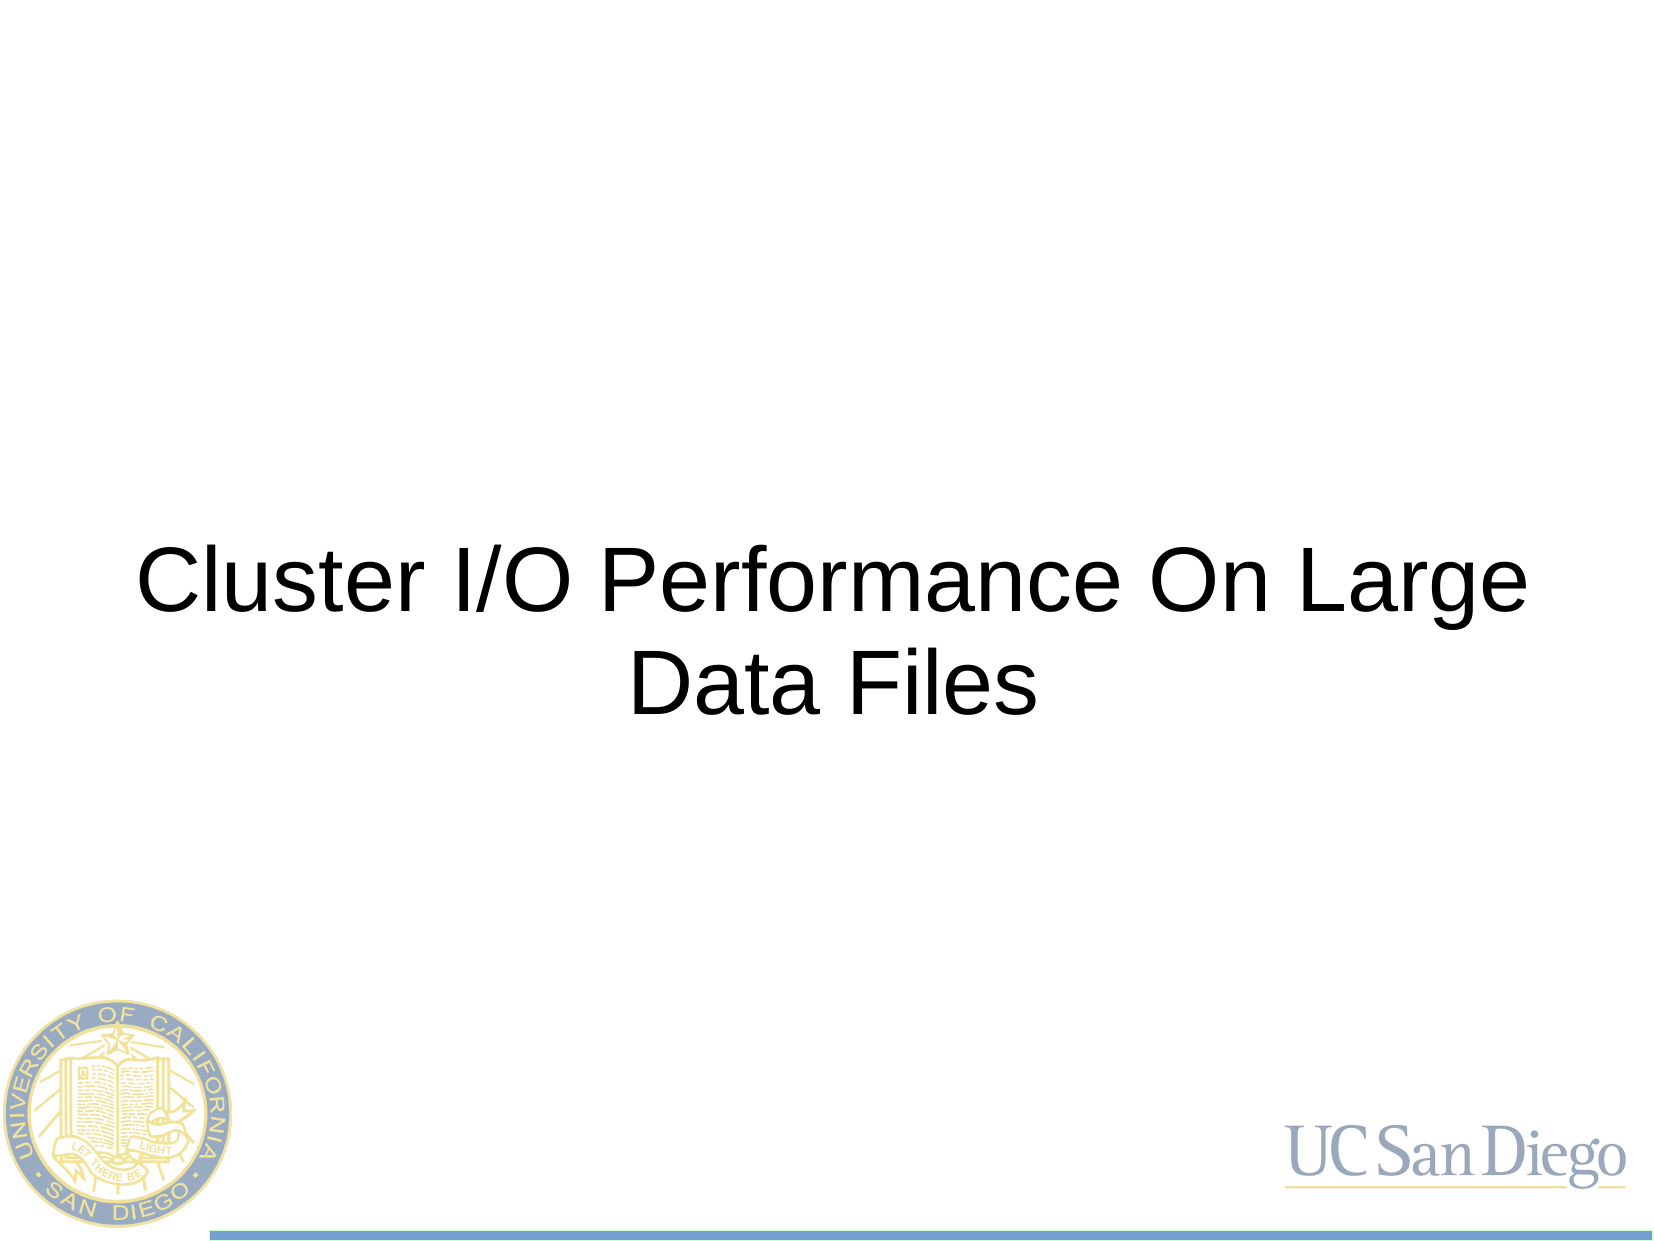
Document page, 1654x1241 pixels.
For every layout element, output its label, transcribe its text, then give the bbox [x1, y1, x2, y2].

picture [0, 995, 234, 1231]
picture [1253, 1089, 1653, 1230]
text_box [209, 1230, 1653, 1241]
title Cluster I/O Performance On Large Data Files [90, 527, 1578, 736]
